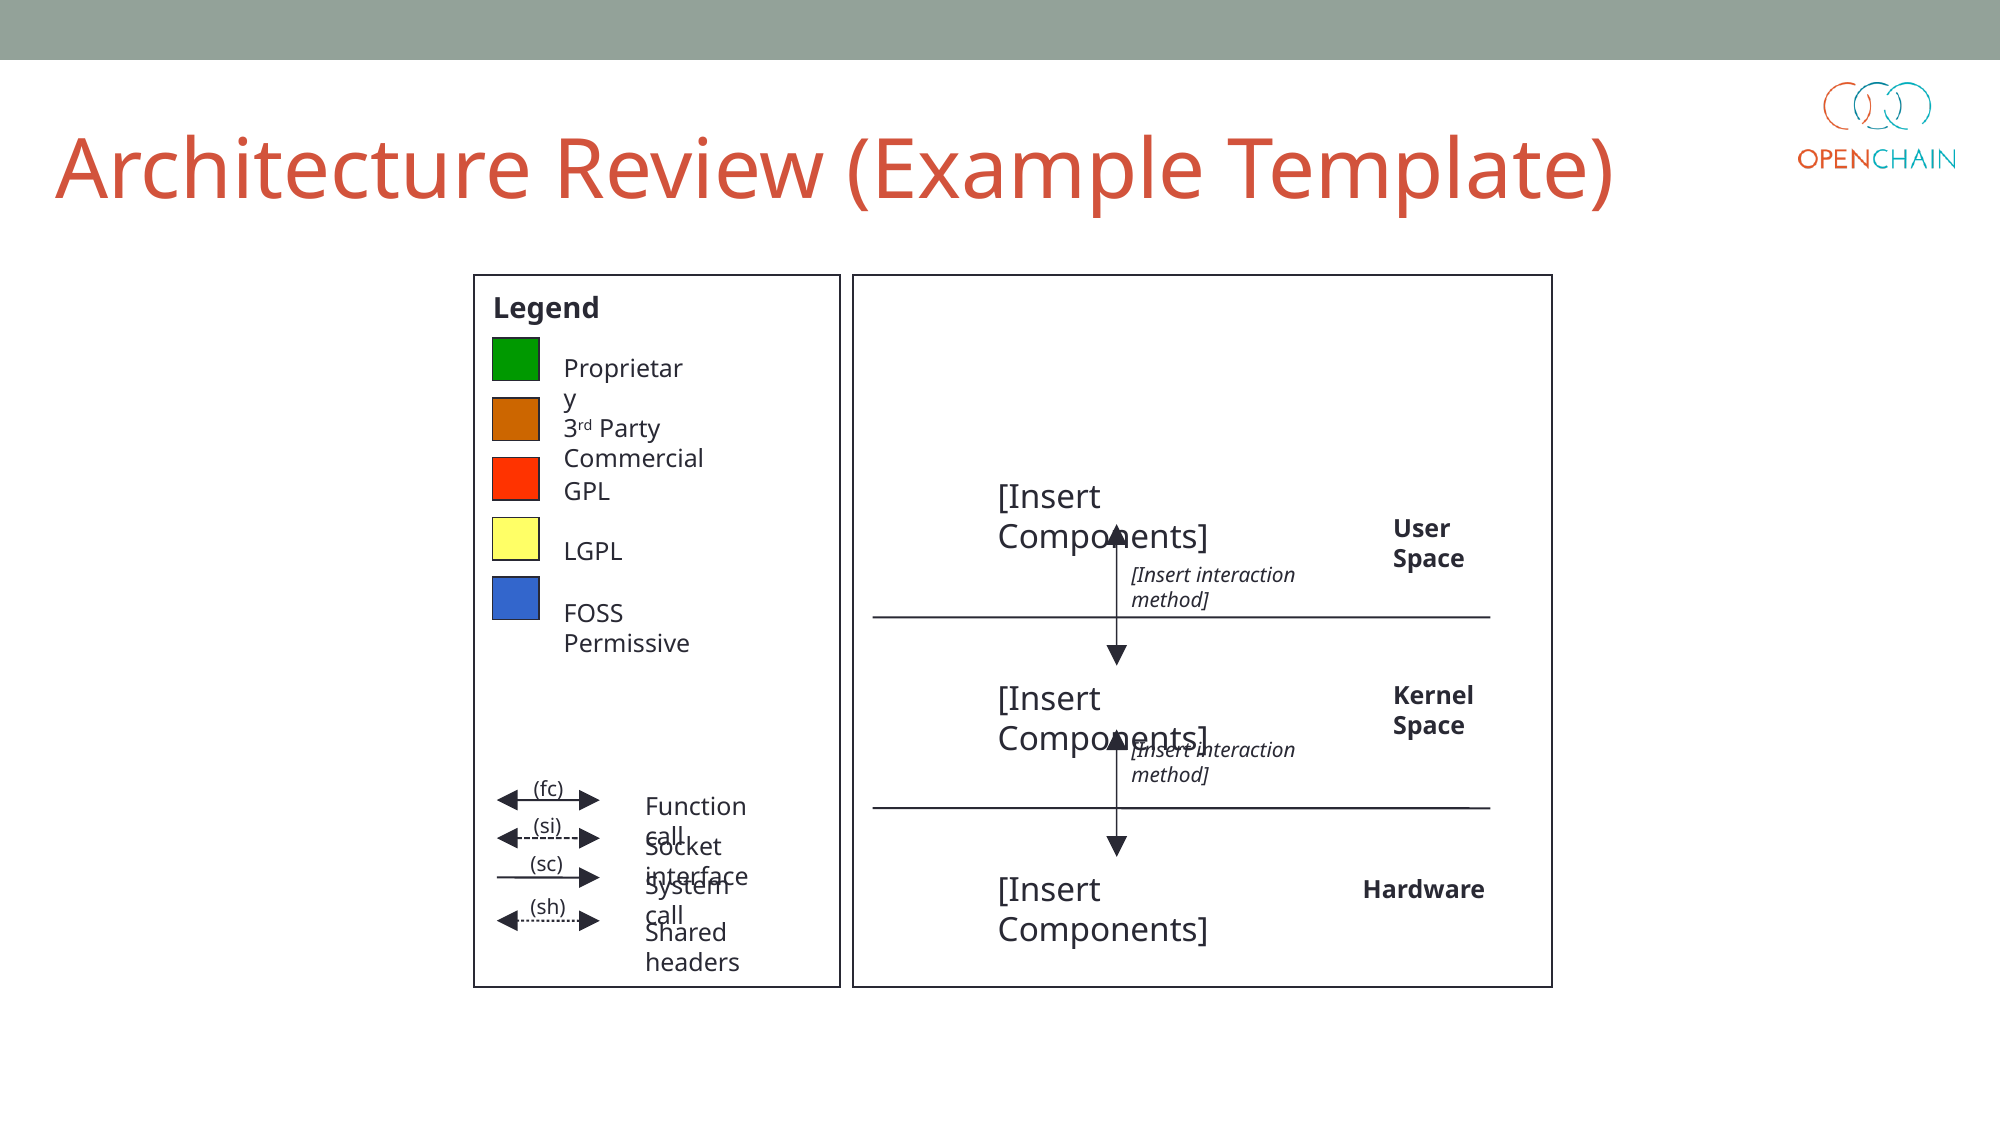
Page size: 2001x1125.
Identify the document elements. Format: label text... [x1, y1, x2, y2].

text_box [Insert interaction method] [1116, 554, 1389, 595]
text_box GPL [548, 468, 659, 514]
text_box [492, 457, 540, 501]
text_box FOSS Permissive [548, 589, 771, 635]
text_box Kernel Space [1553, 672, 1559, 718]
text_box [Insert Components] [983, 669, 1318, 725]
text_box Architecture Review (Example Template) [40, 84, 1841, 247]
text_box System call [630, 862, 790, 908]
text_box LGPL [548, 528, 685, 574]
text_box Function call [630, 783, 804, 822]
picture [1798, 82, 1955, 169]
text_box (fc) [518, 767, 582, 809]
text_box Legend [478, 282, 626, 333]
text_box [Insert Components] [983, 860, 1318, 916]
text_box [Insert Components] [983, 468, 1318, 524]
text_box (sc) [515, 843, 582, 884]
text_box Hardware [1347, 866, 1519, 912]
text_box [Insert interaction method] [1116, 729, 1389, 770]
text_box User Space [1378, 505, 1538, 551]
text_box Shared headers [630, 908, 836, 955]
text_box Socket interface [630, 822, 843, 869]
text_box 3rd Party Commercial [548, 405, 815, 451]
text_box (sh) [515, 886, 583, 927]
text_box Proprietary [548, 345, 703, 391]
text_box Kernel Space [1378, 672, 1551, 718]
text_box [492, 517, 540, 560]
text_box [492, 577, 540, 620]
text_box (si) [518, 805, 580, 843]
text_box [492, 337, 540, 381]
text_box [492, 397, 540, 441]
